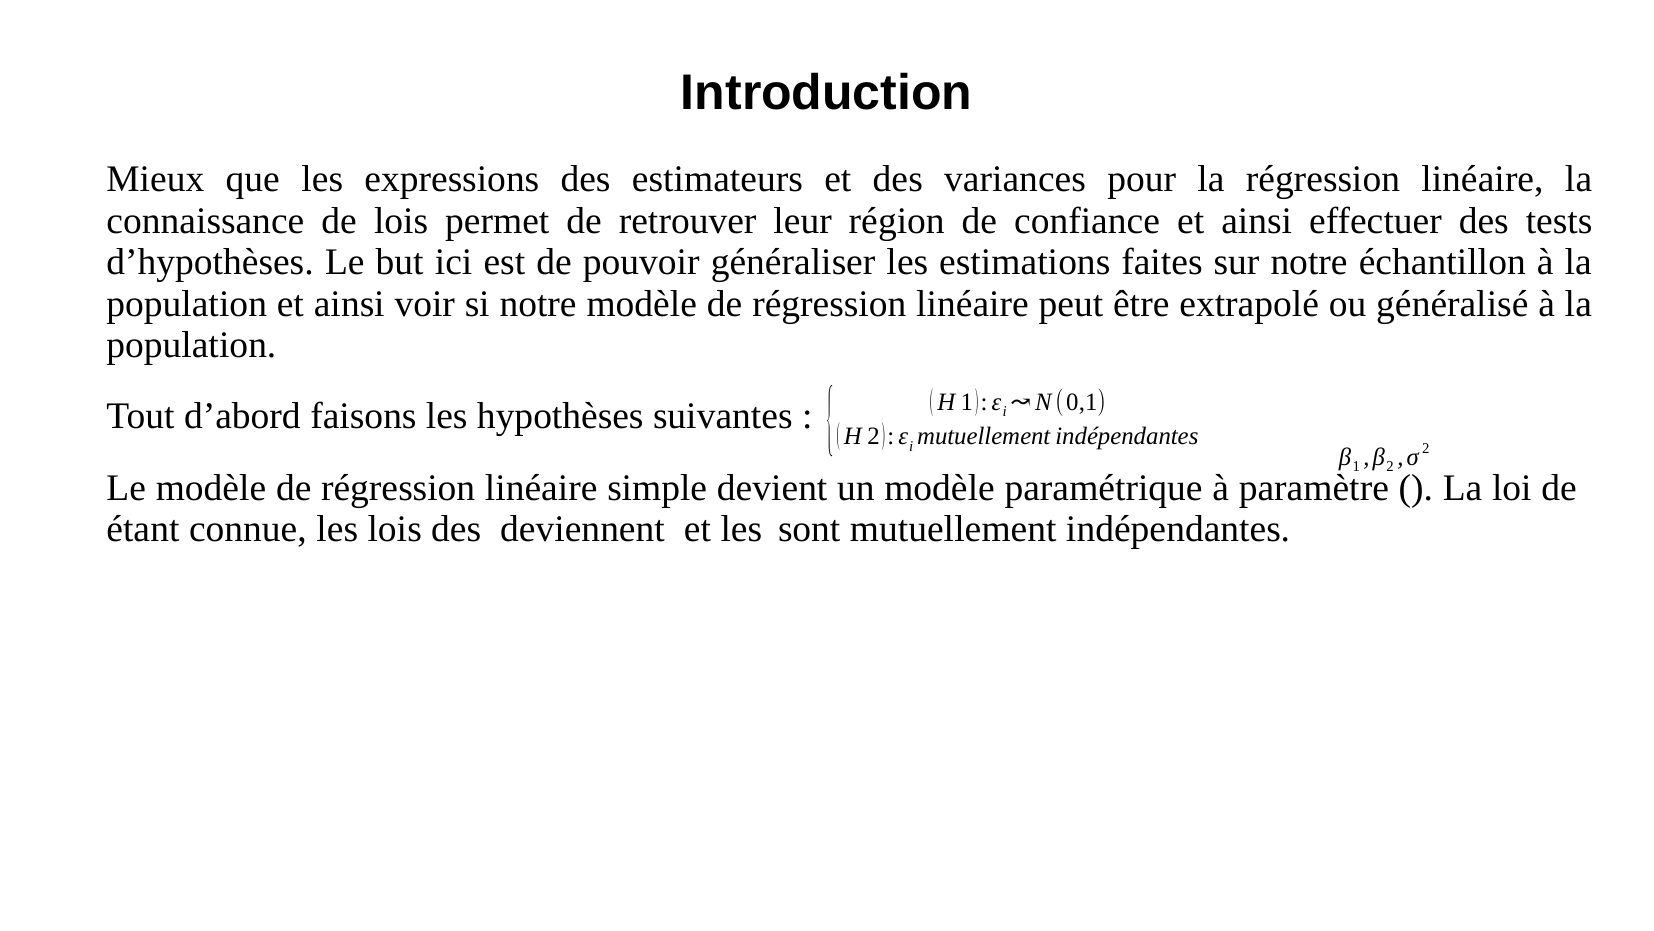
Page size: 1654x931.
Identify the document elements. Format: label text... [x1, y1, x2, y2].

chart [826, 383, 1201, 458]
title Introduction [82, 37, 1571, 148]
list Mieux que les expressions des estimateurs et des variances pour la régression linéaire, la connaissance de lois permet de retrouver leur région de confiance et ainsi effectuer des tests d’hypothèses. Le but ici est de pouvoir généraliser les estimations faites sur notre échantillon à la population et ainsi voir si notre modèle de régression linéaire peut être extrapolé ou généralisé à la population. Tout d’abord faisons les hypothèses suivantes : Le modèle de régression linéaire simple devient un modèle paramétrique à paramètre (). La loi de étant connue, les lois des deviennent et les sont mutuellement indépendantes. [106, 158, 1595, 768]
chart [1337, 439, 1429, 475]
